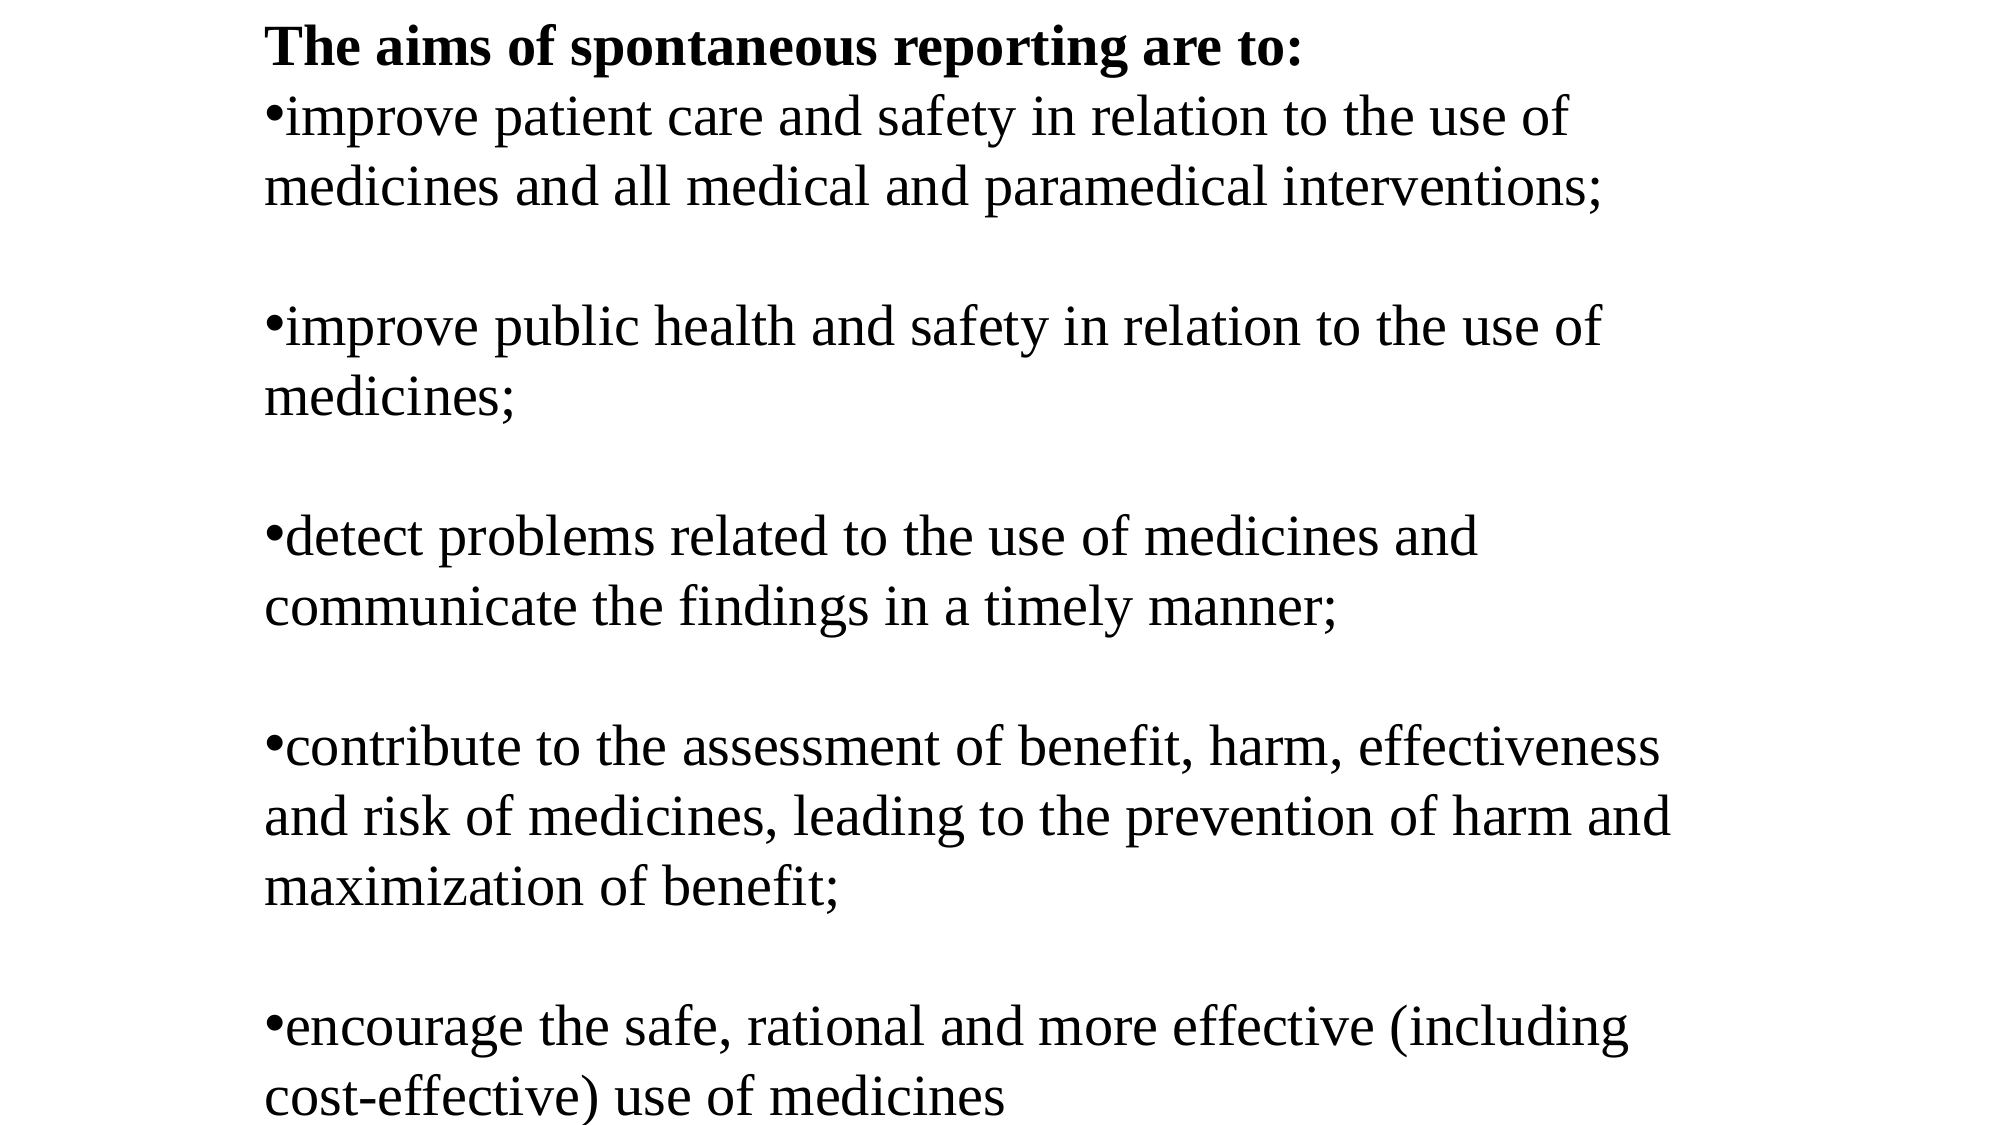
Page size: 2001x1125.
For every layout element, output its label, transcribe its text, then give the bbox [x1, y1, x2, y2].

text_box The aims of spontaneous reporting are to: improve patient care and safety in relation to the use of medicines and all medical and paramedical interventions; improve public health and safety in relation to the use of medicines; detect problems related to the use of medicines and communicate the findings in a timely manner; contribute to the assessment of benefit, harm, effectiveness and risk of medicines, leading to the prevention of harm and maximization of benefit; encourage the safe, rational and more effective (including cost-effective) use of medicines [249, 0, 1750, 1125]
